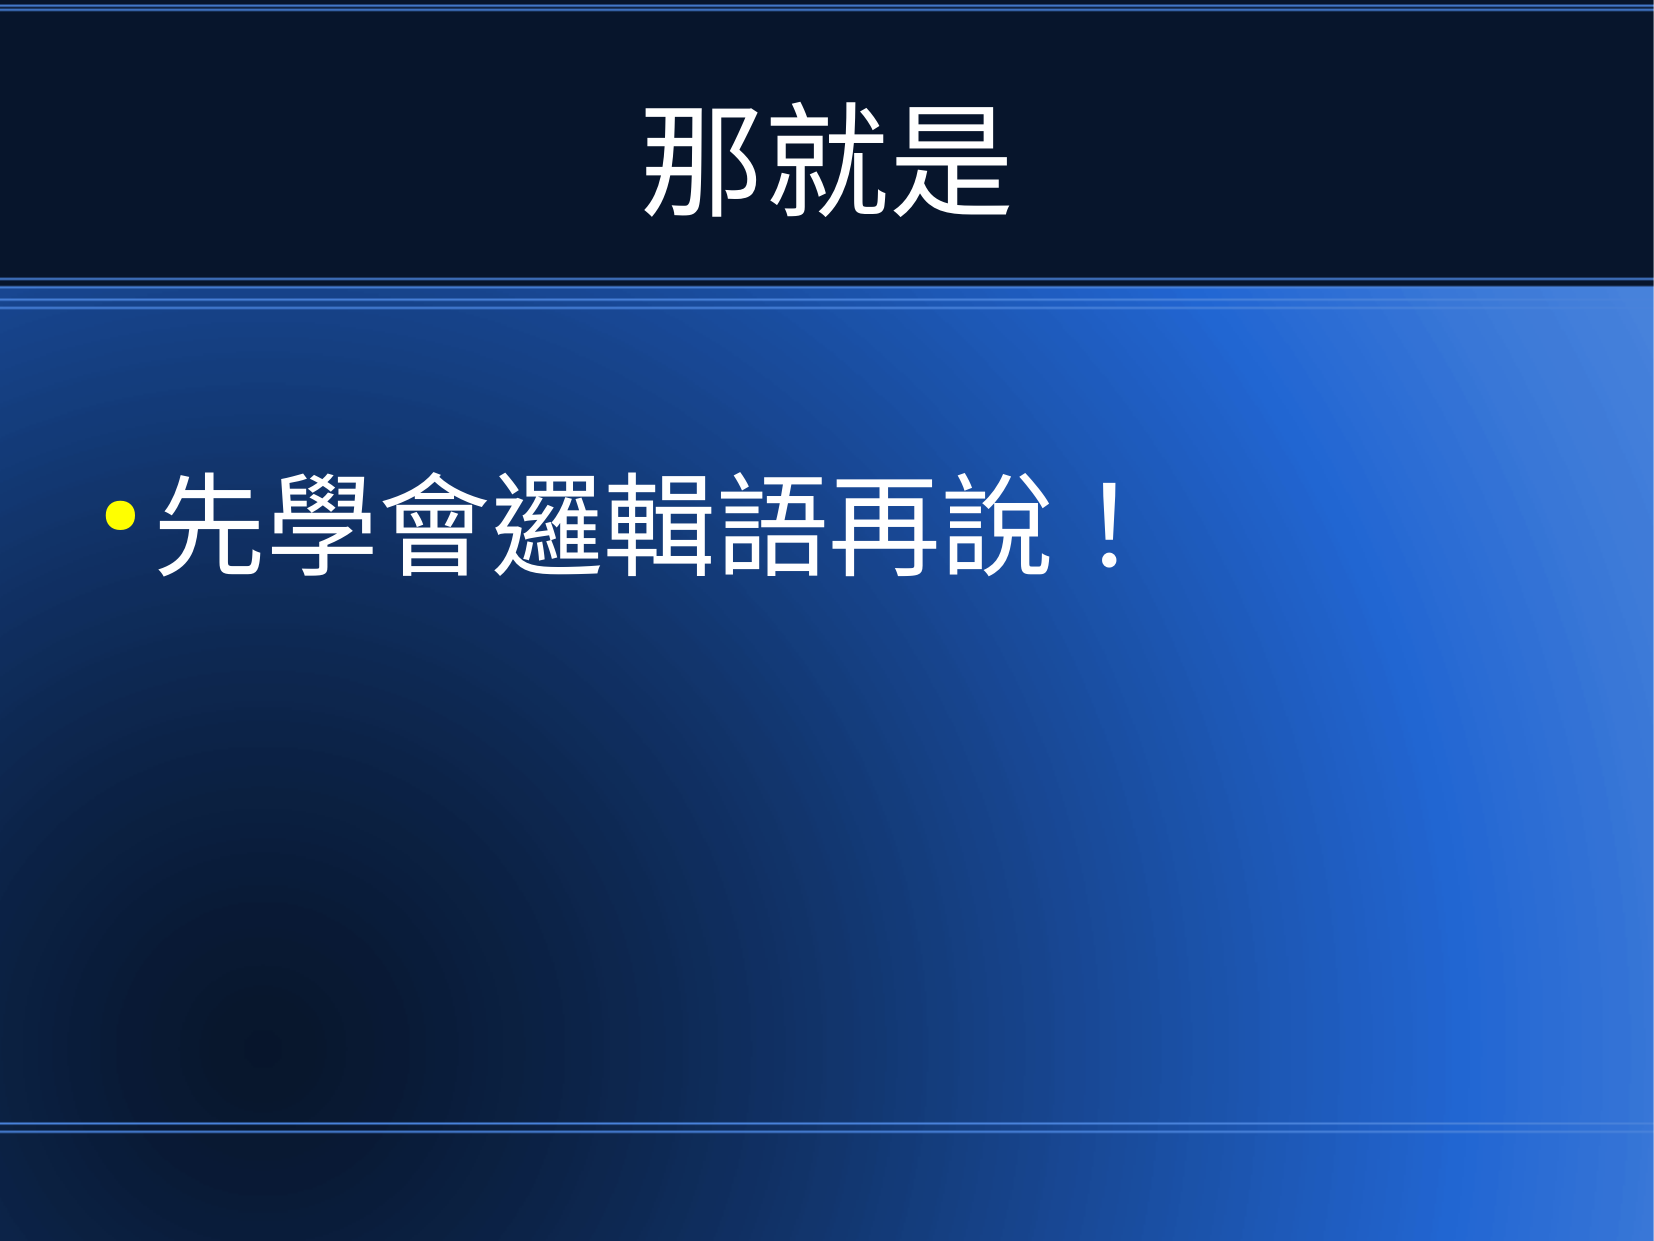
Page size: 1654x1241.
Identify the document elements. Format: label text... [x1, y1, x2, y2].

title 那就是 [82, 49, 1571, 257]
list 先學會邏輯語再說！ [82, 355, 1571, 1241]
picture [0, 0, 1654, 1241]
